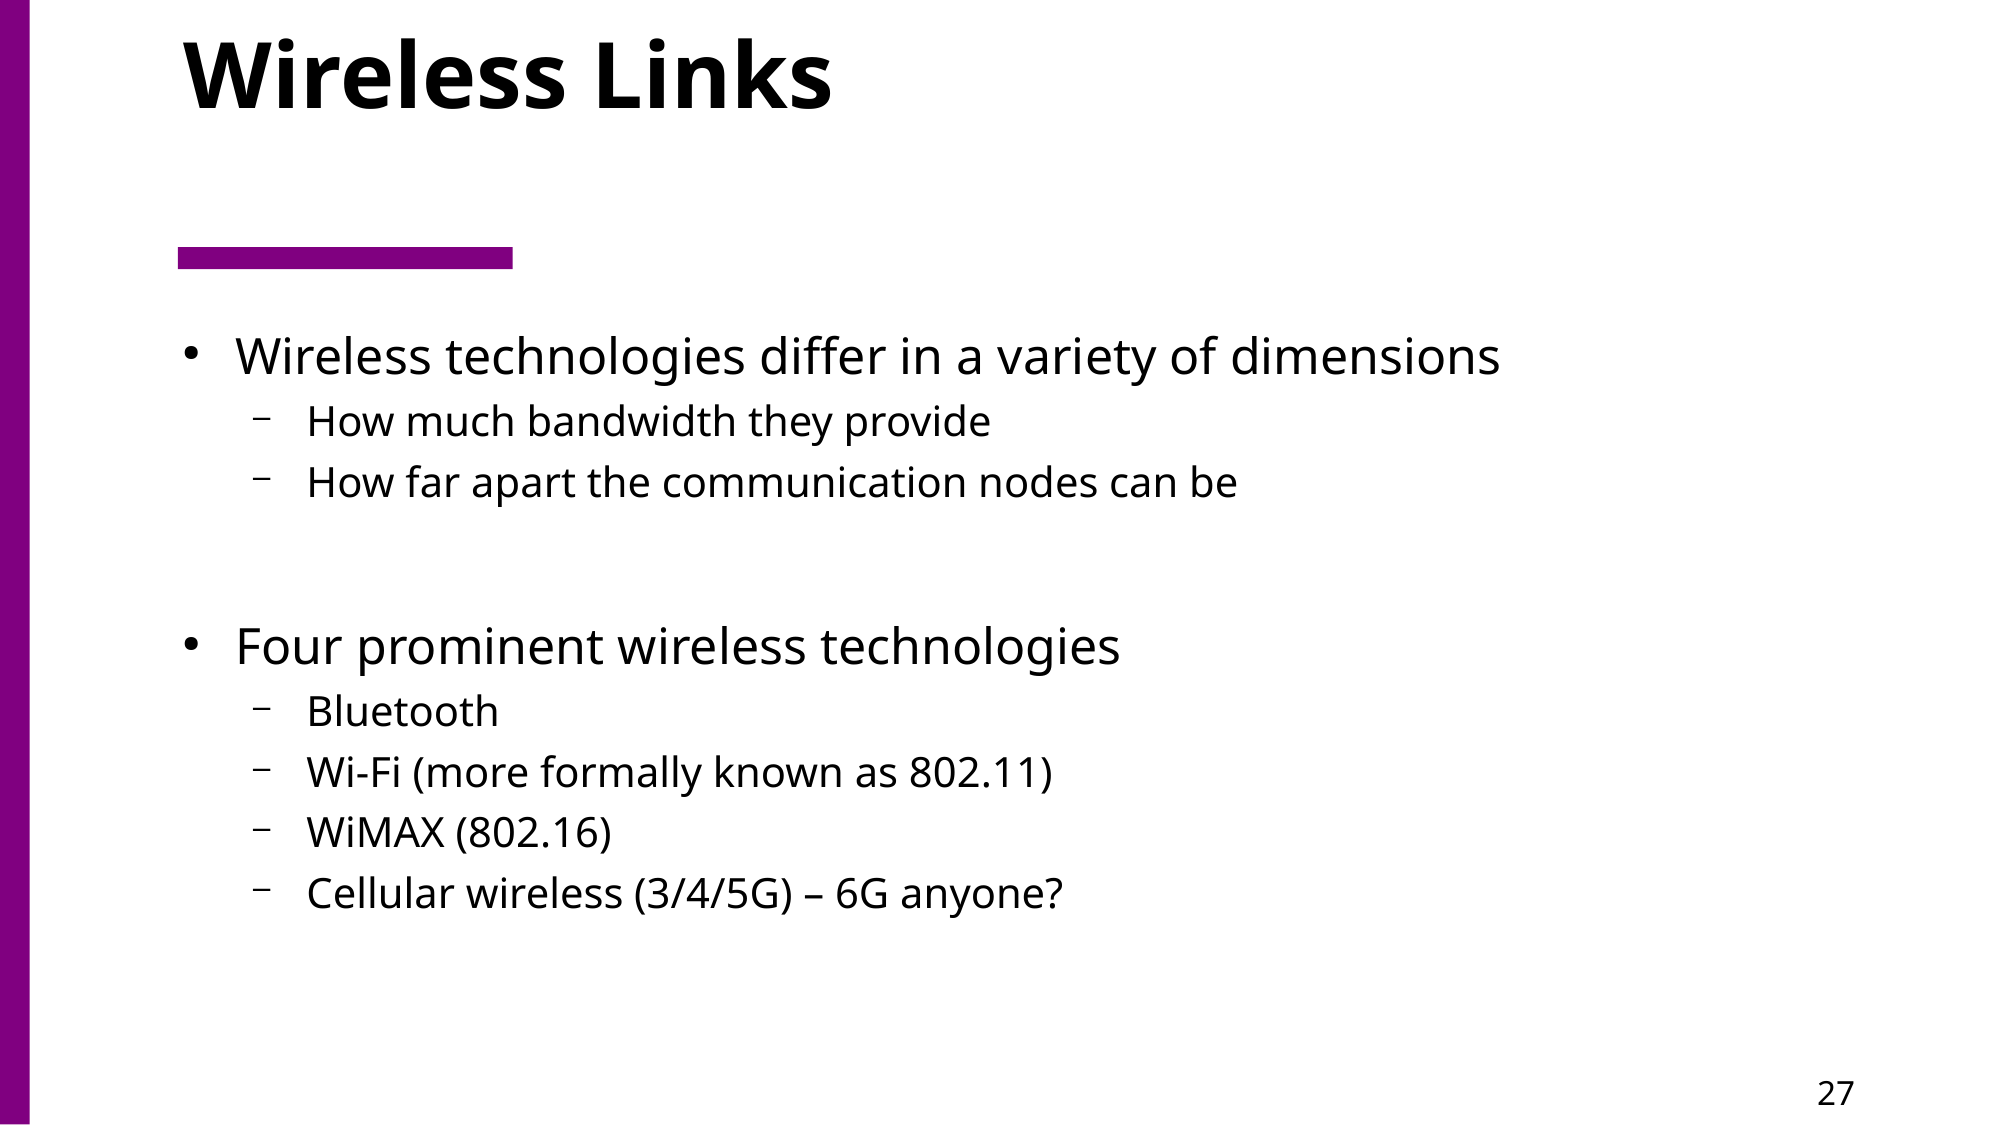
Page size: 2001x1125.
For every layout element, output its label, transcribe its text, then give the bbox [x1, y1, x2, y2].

title Wireless Links [133, 9, 1946, 135]
list Wireless technologies differ in a variety of dimensions How much bandwidth they provide How far apart the communication nodes can be Four prominent wireless technologies Bluetooth Wi-Fi (more formally known as 802.11) WiMAX (802.16) Cellular wireless (3/4/5G) – 6G anyone? [149, 184, 1959, 1024]
